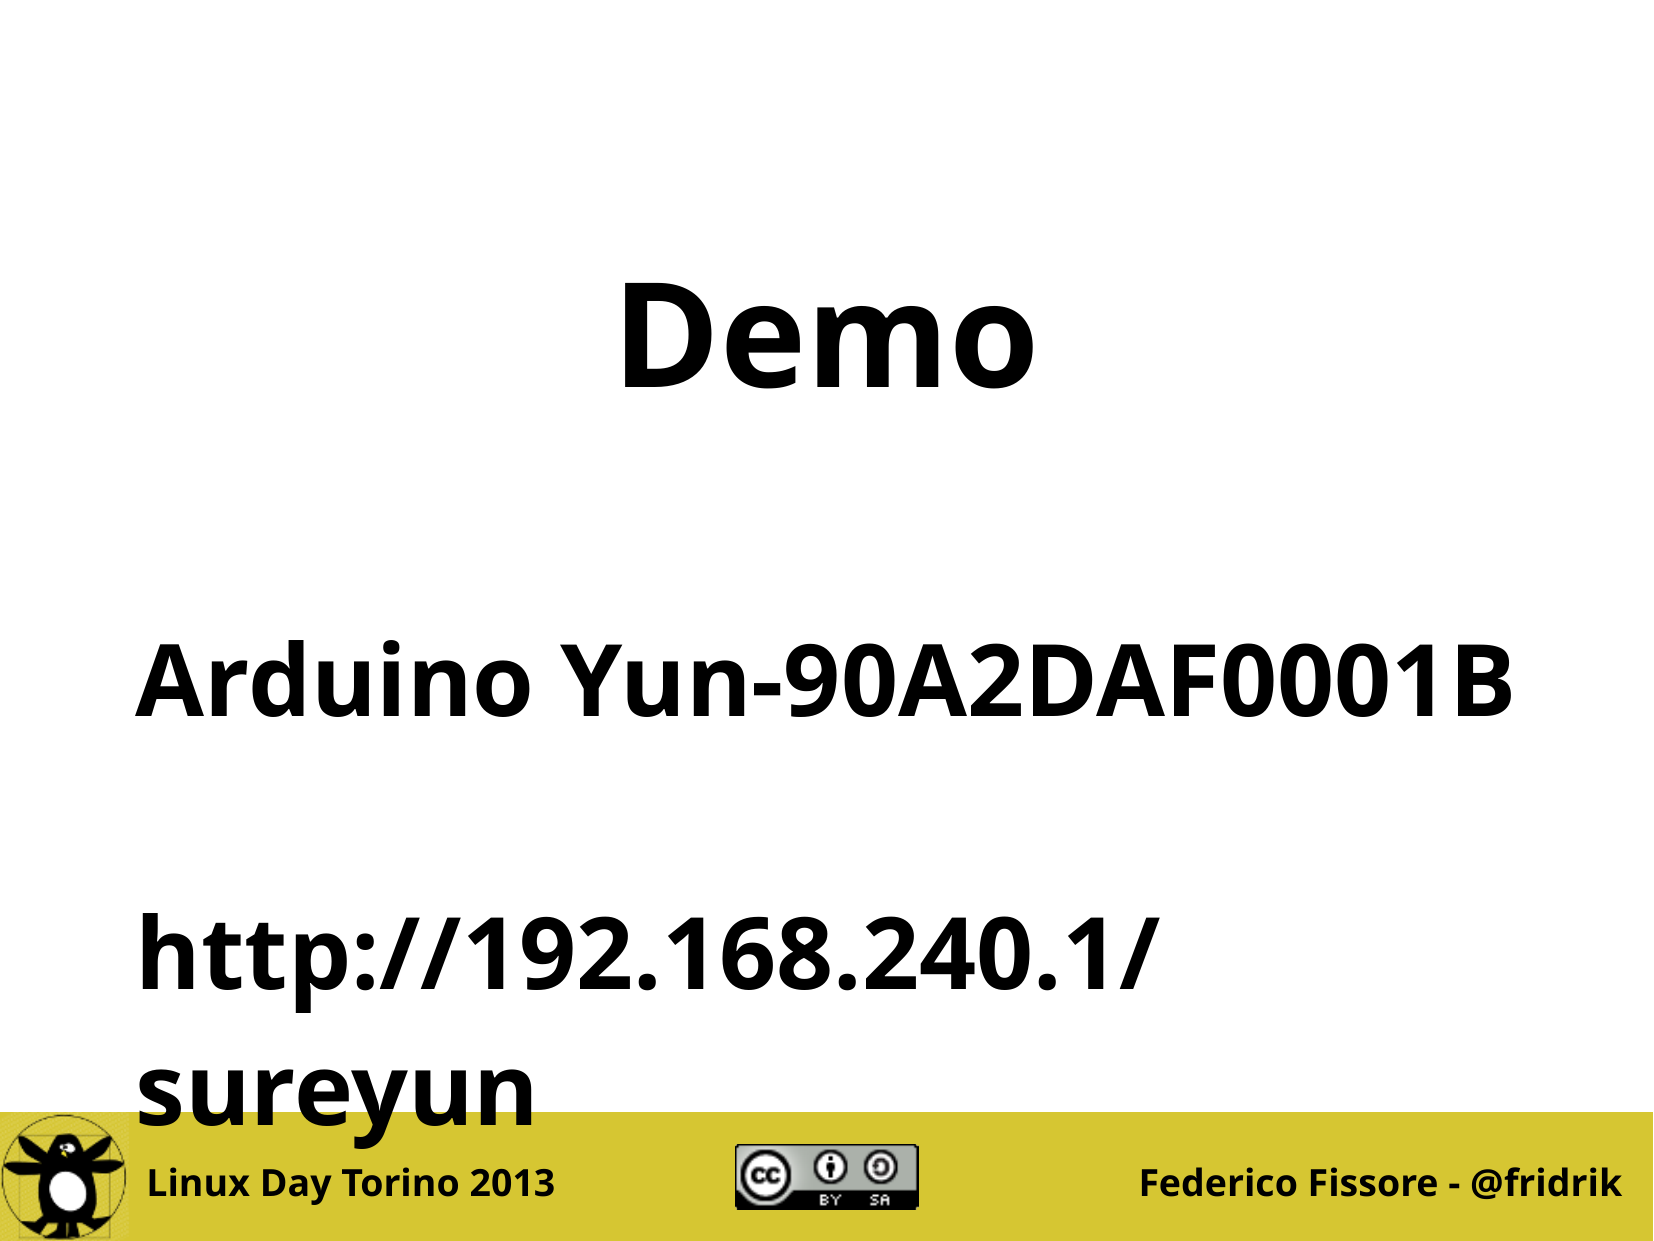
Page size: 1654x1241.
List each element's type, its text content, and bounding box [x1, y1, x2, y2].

text_box Arduino Yun-90A2DAF0001B http://192.168.240.1/sureyun [120, 602, 1533, 954]
picture [0, 1112, 1653, 1241]
text_box Federico Fissore - @fridrik [1123, 1148, 1627, 1206]
title Demo [82, 227, 1571, 435]
text_box Linux Day Torino 2013 [131, 1148, 553, 1206]
